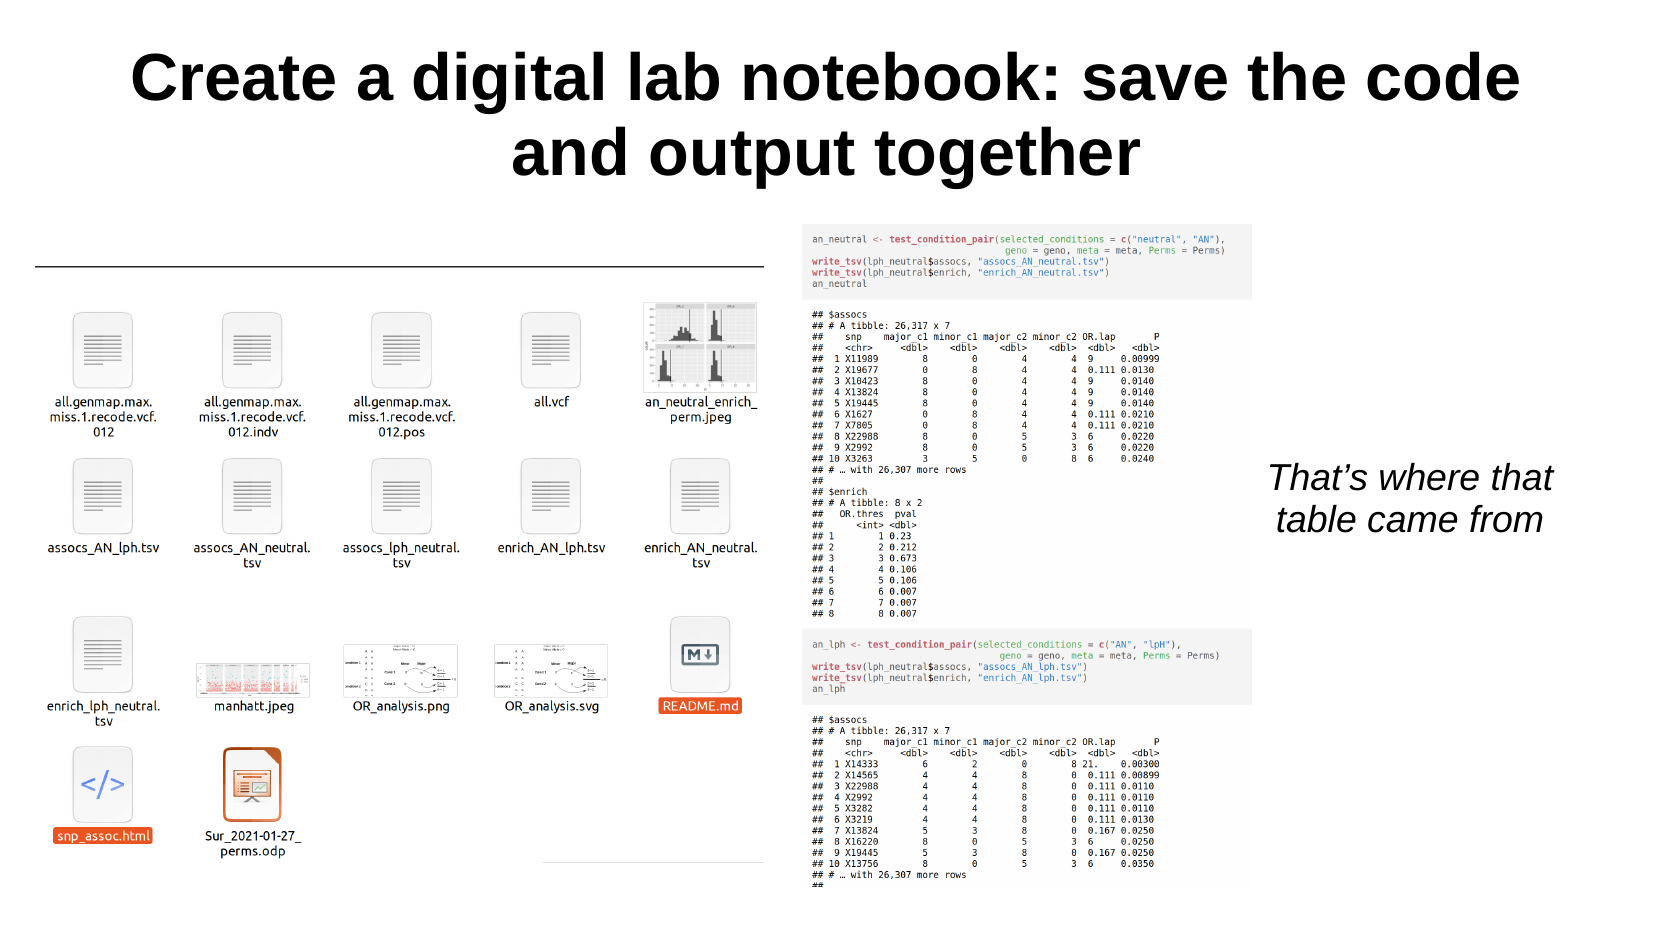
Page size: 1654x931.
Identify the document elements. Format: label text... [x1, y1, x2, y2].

picture [35, 266, 764, 863]
text_box That’s where that table came from [1251, 448, 1600, 548]
title Create a digital lab notebook: save the code and output together [82, 37, 1571, 193]
picture [802, 224, 1252, 887]
